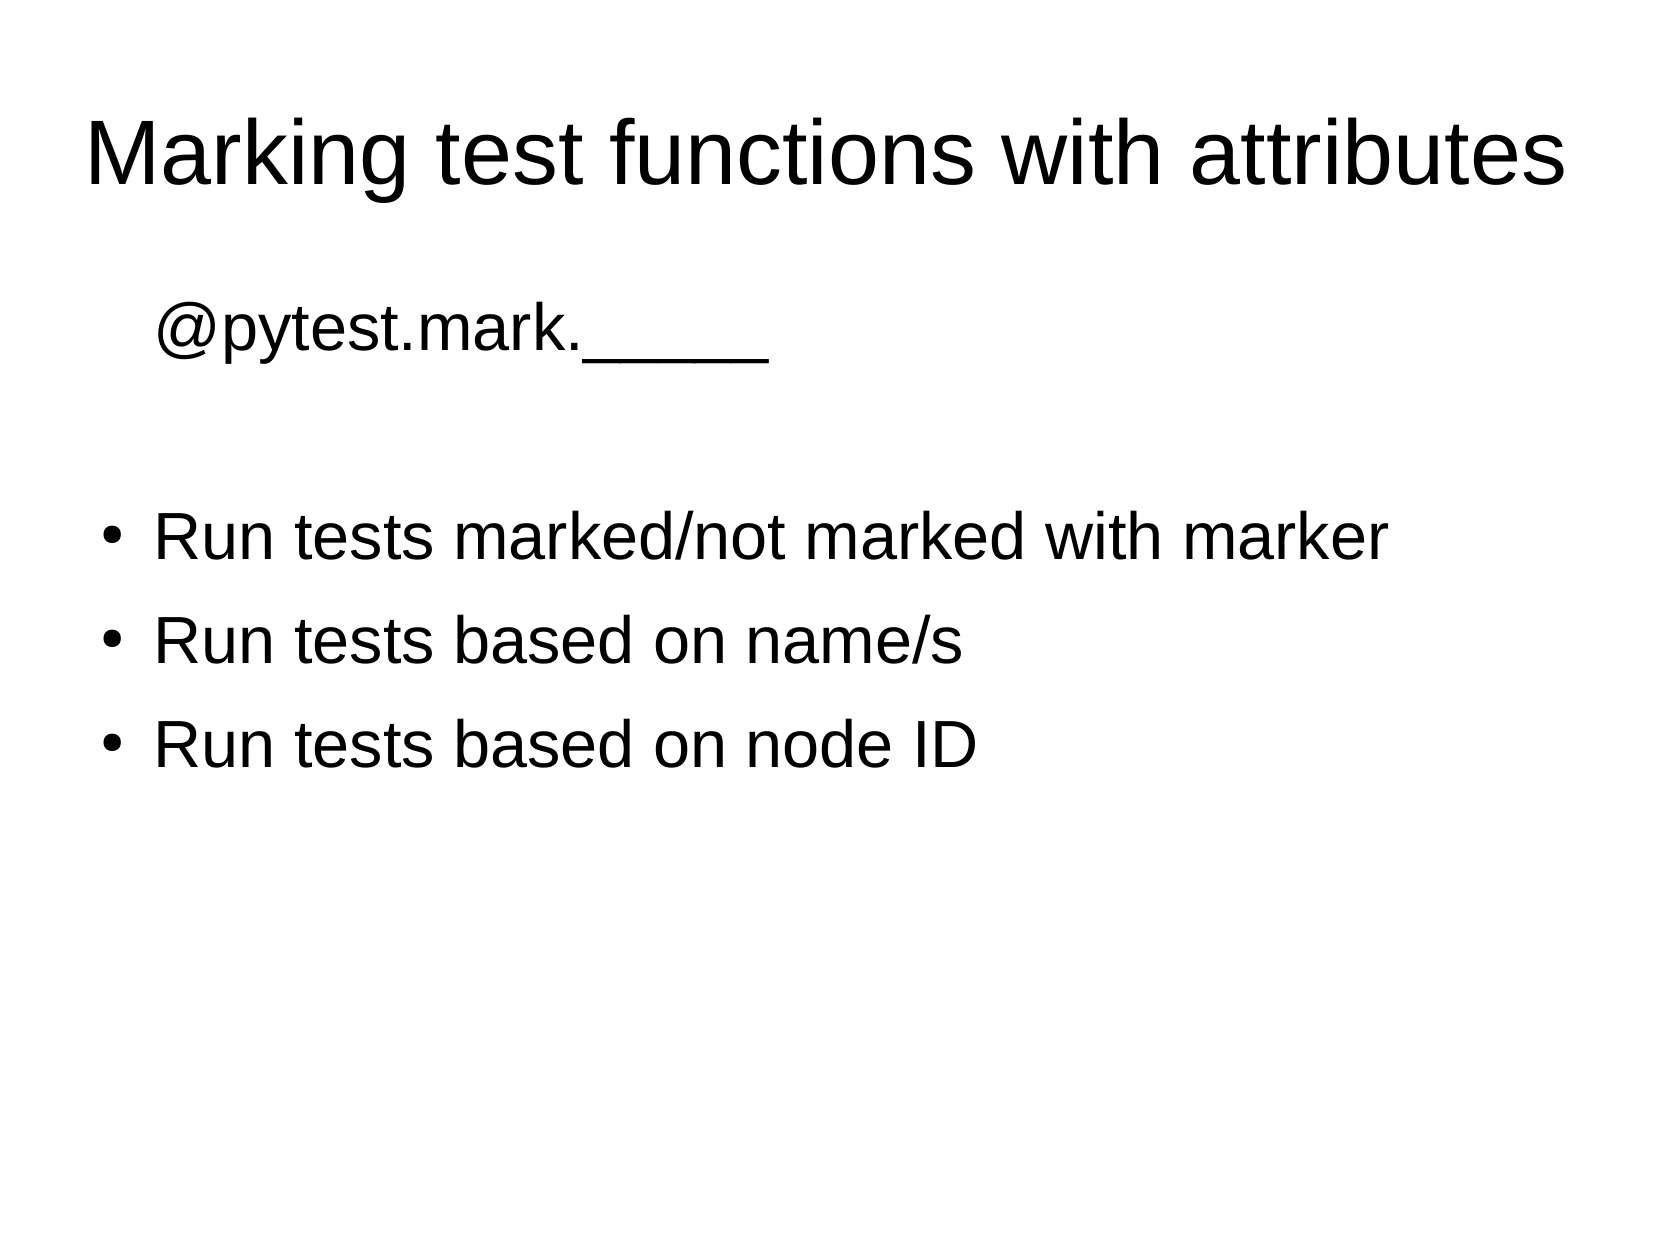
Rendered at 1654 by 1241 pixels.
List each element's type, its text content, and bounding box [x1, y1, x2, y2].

list @pytest.mark._____ Run tests marked/not marked with marker Run tests based on name/s Run tests based on node ID [82, 290, 1571, 1010]
title Marking test functions with attributes [82, 49, 1571, 257]
